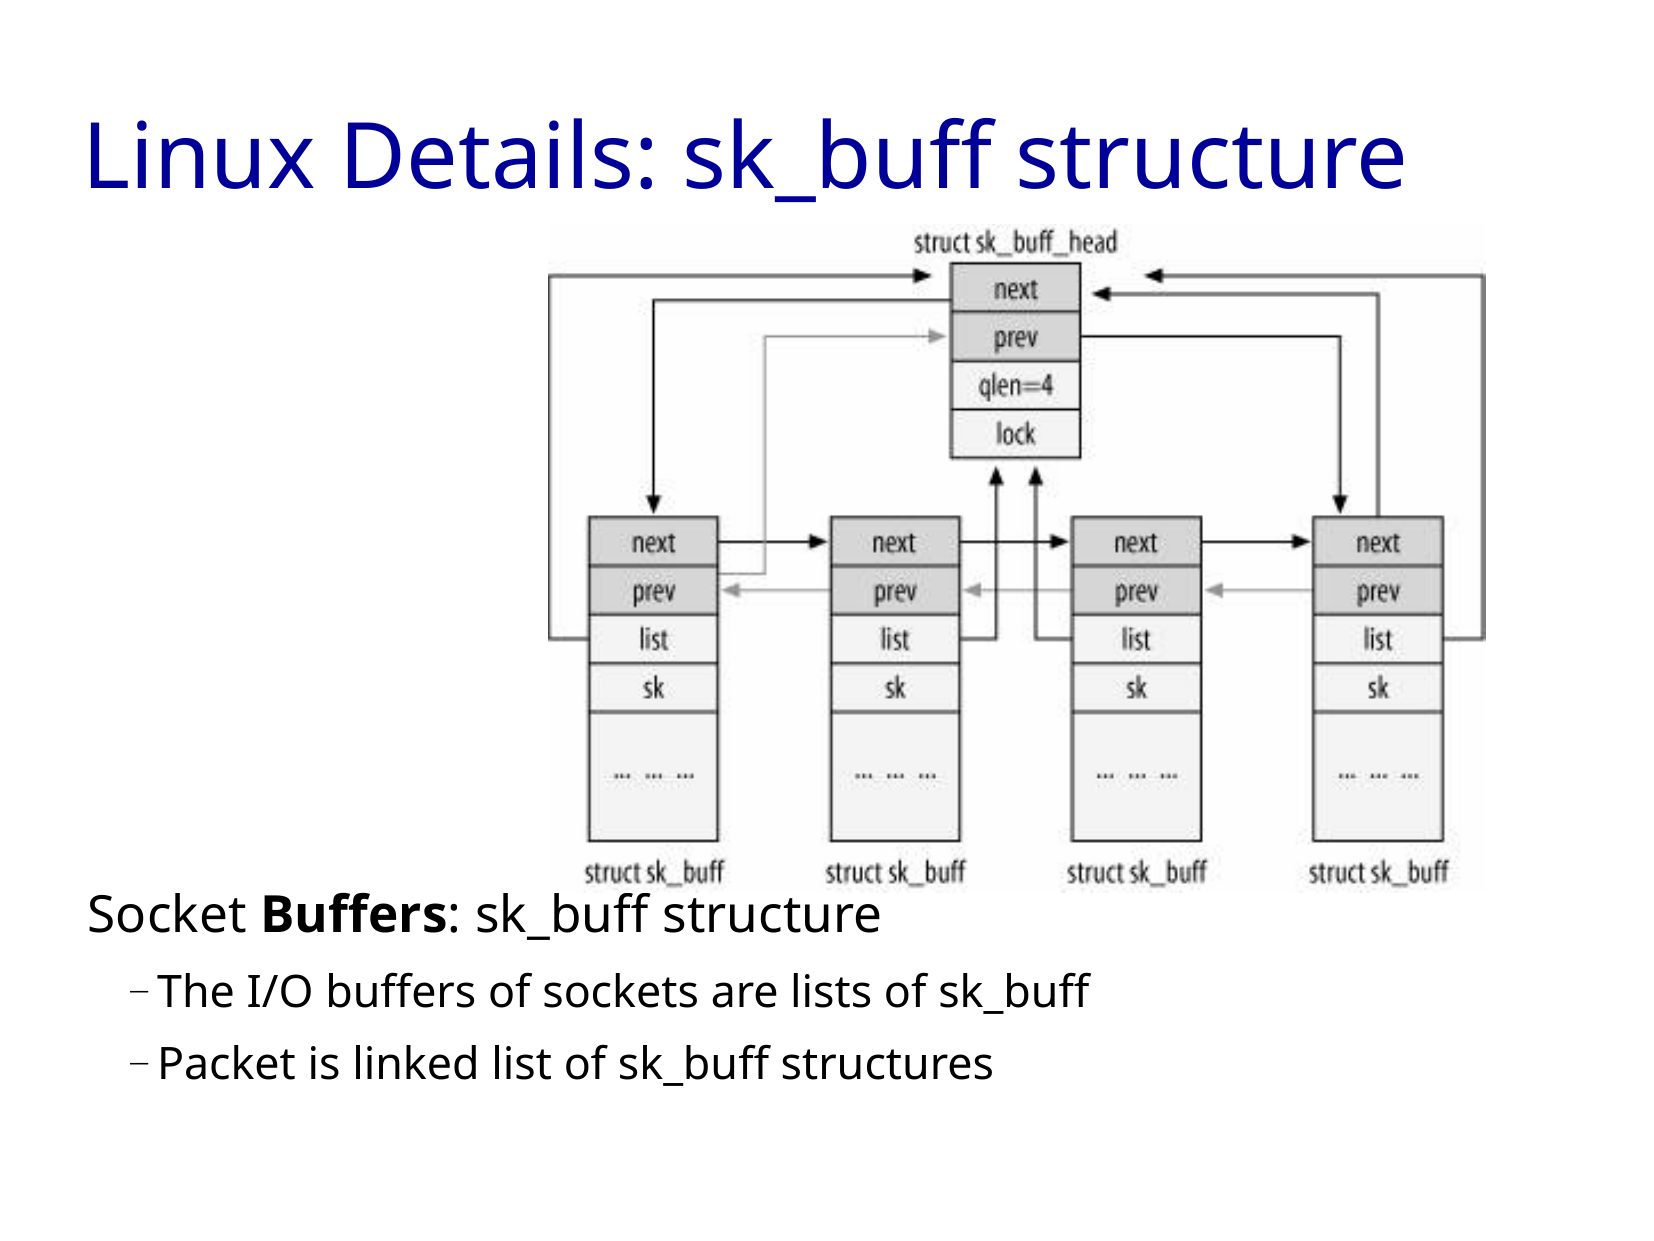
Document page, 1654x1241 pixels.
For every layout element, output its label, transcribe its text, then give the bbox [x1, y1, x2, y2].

list Socket Buffers: sk_buff structure The I/O buffers of sockets are lists of sk_buff Packet is linked list of sk_buff structures [60, 877, 1571, 1096]
title Linux Details: sk_buff structure [82, 49, 1571, 257]
picture [548, 224, 1486, 893]
